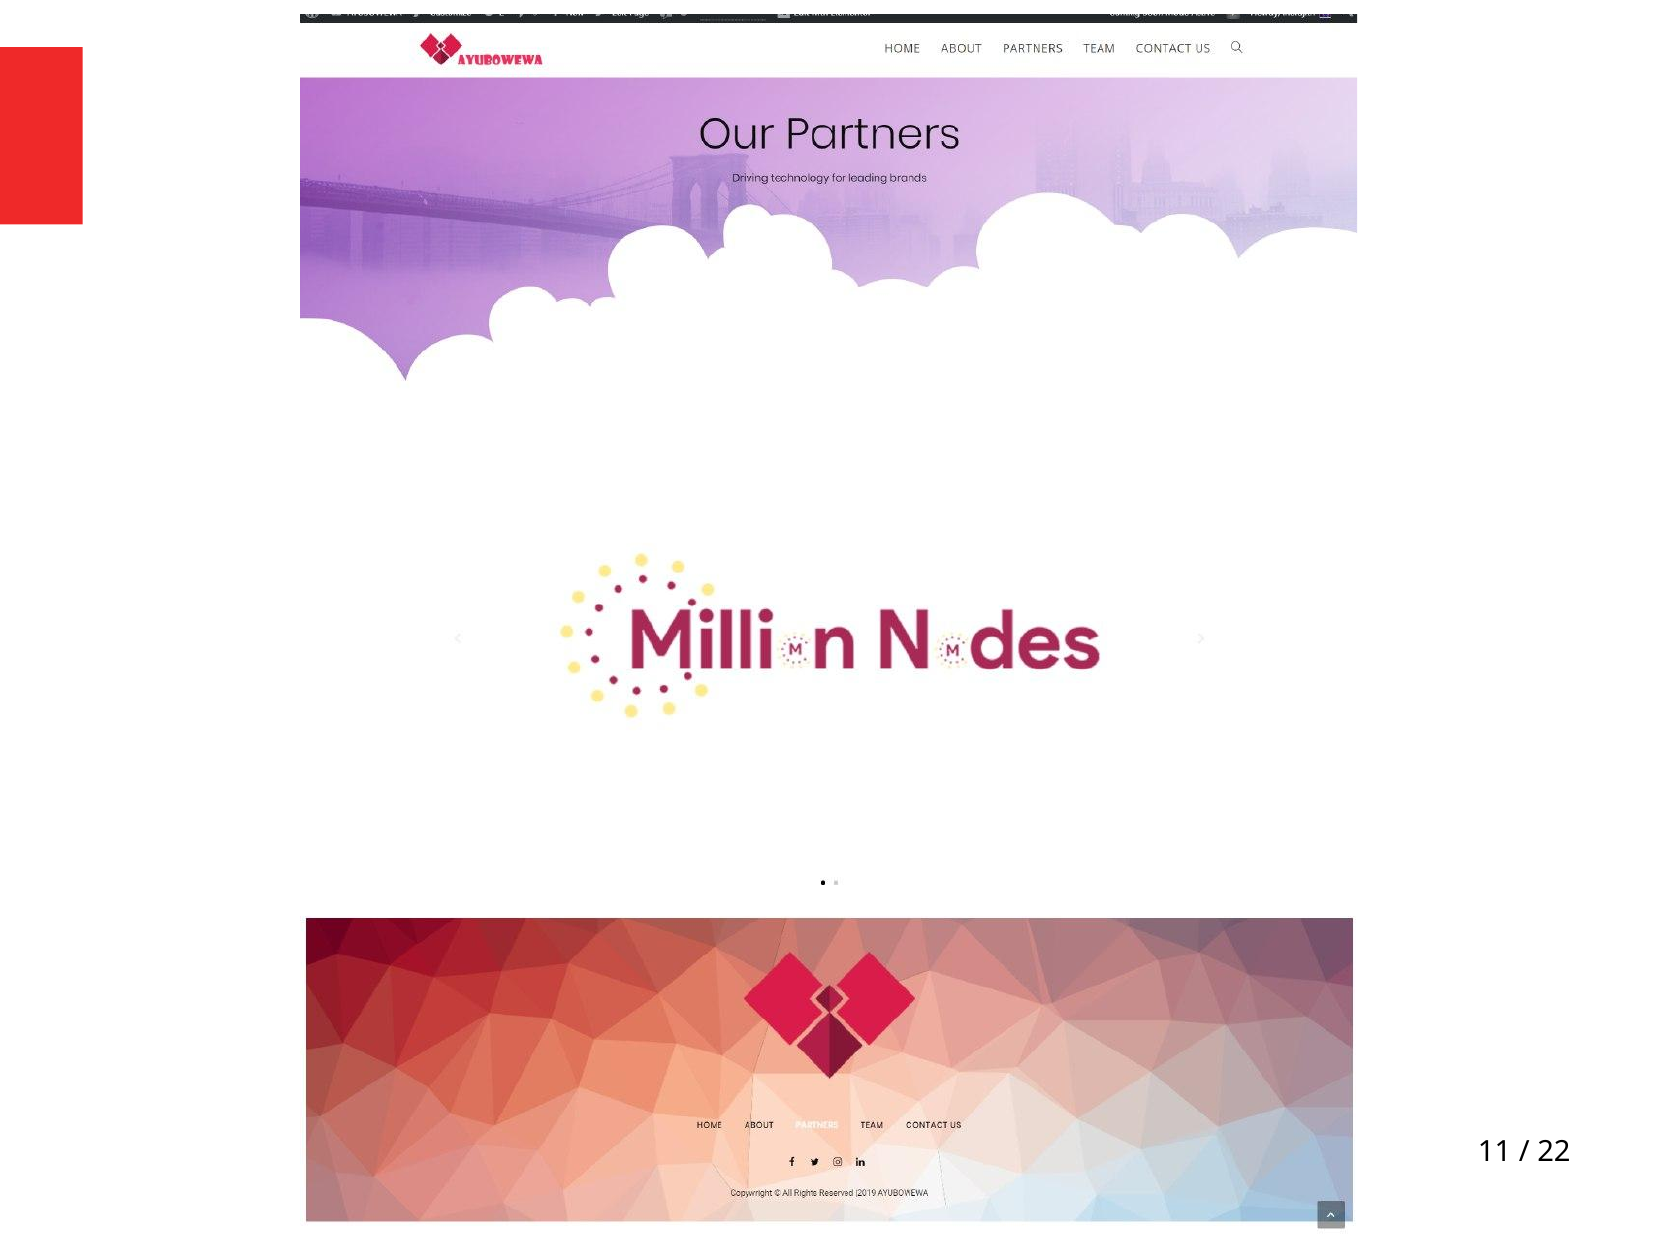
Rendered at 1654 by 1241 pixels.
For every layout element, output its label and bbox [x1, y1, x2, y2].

picture [300, 14, 1358, 1241]
